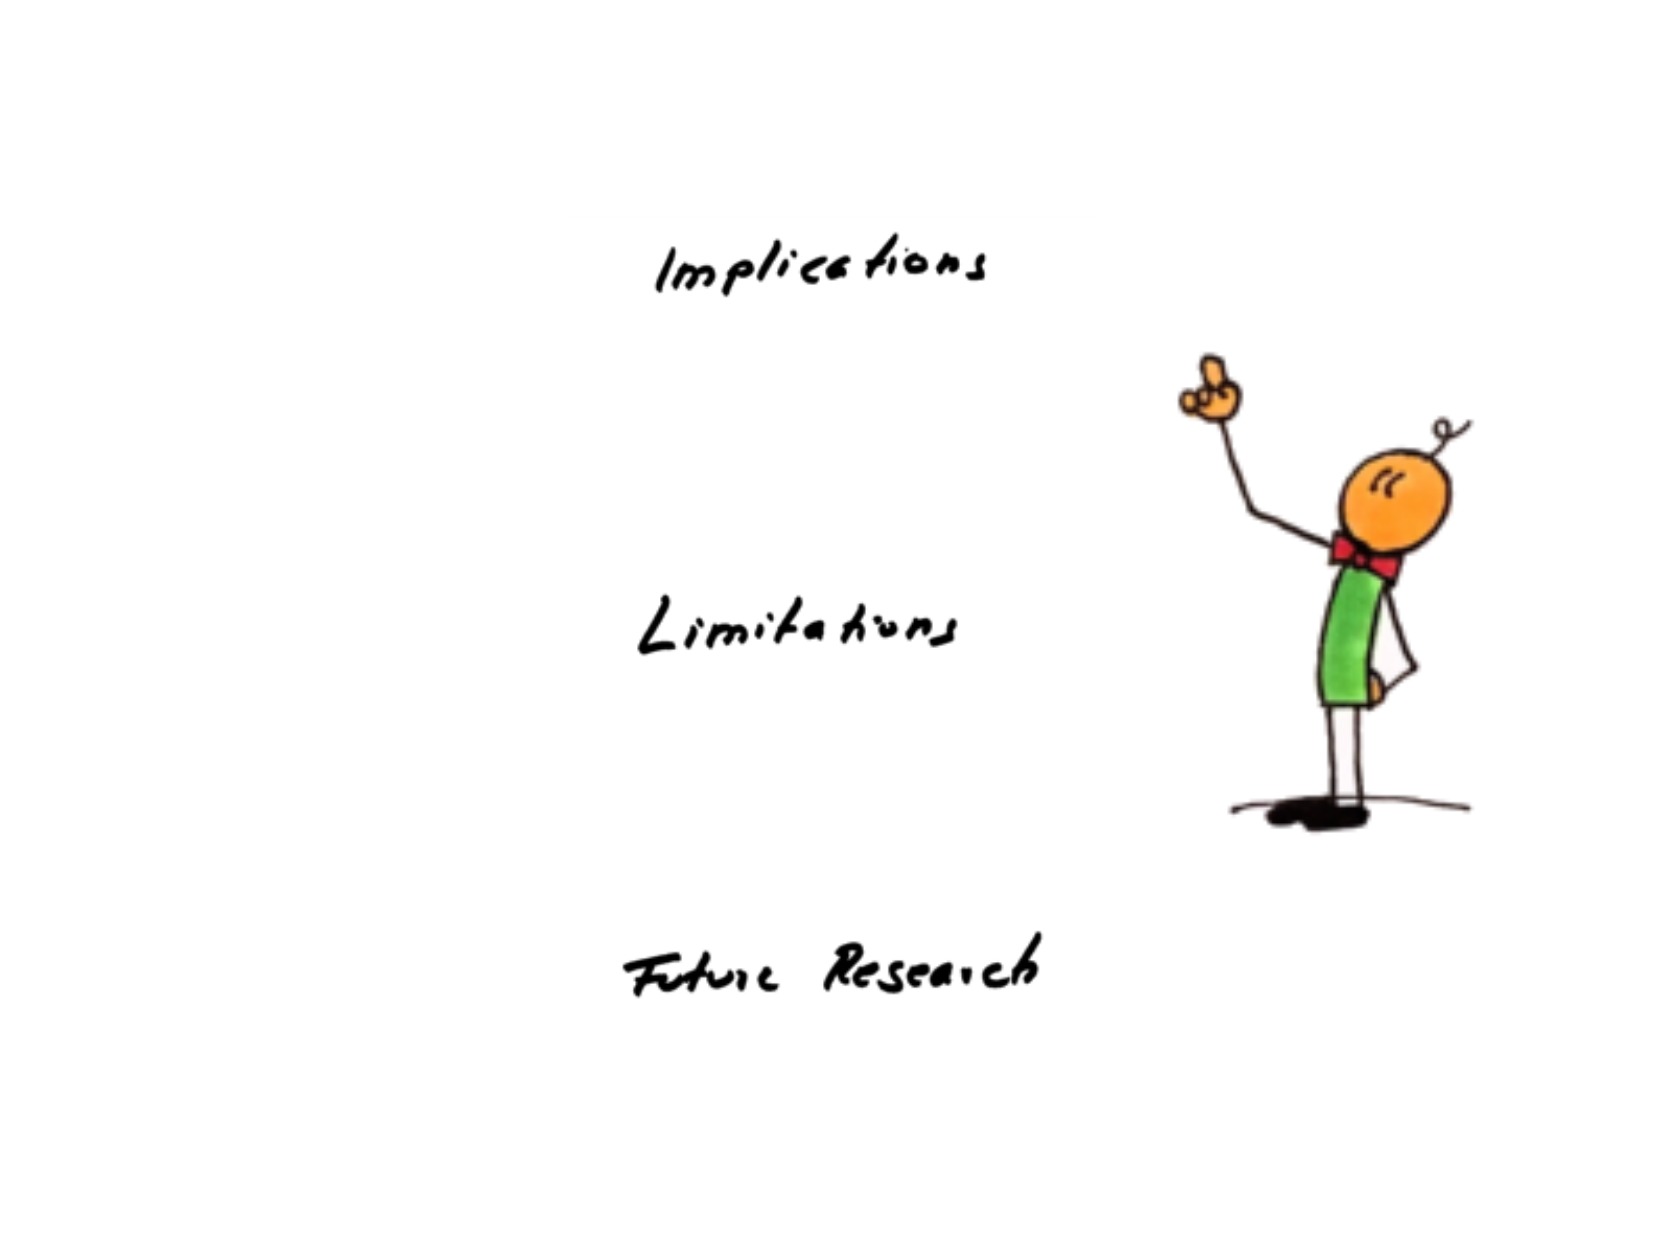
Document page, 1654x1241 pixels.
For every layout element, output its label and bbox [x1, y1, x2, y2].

picture [565, 216, 1546, 1032]
